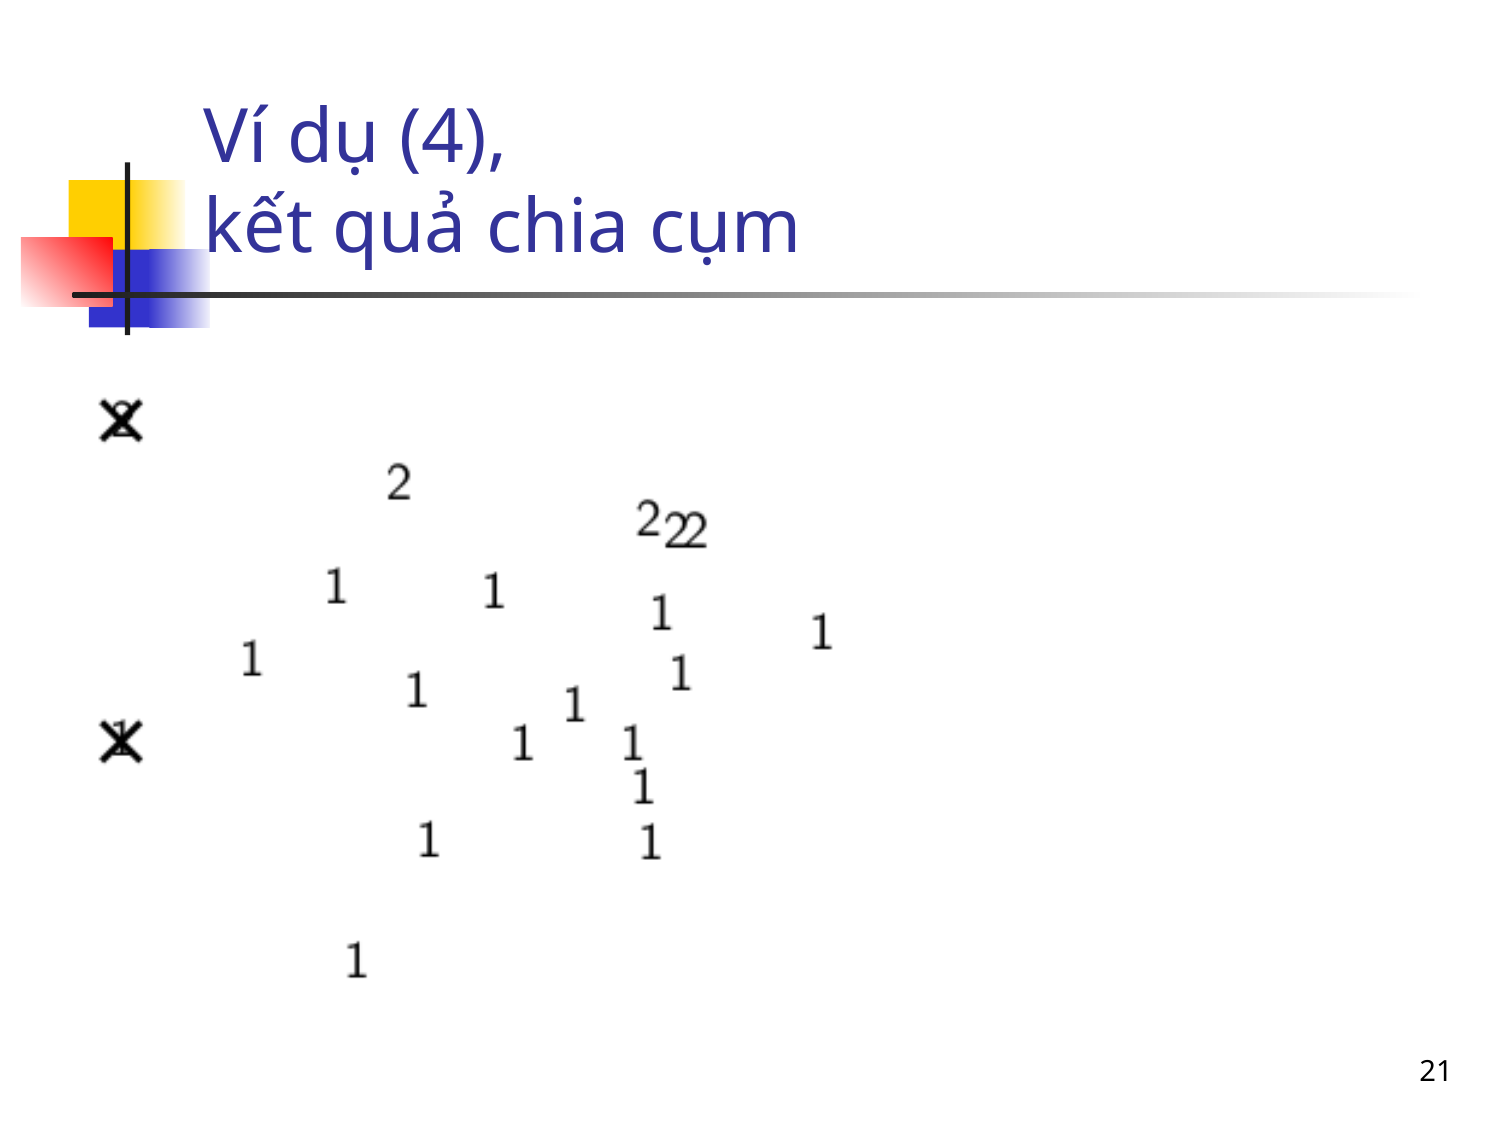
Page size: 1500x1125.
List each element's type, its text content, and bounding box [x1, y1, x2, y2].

slide_number <number> [1155, 1024, 1468, 1100]
title Ví dụ (4), kết quả chia cụm [188, 35, 1468, 275]
picture [90, 389, 847, 983]
